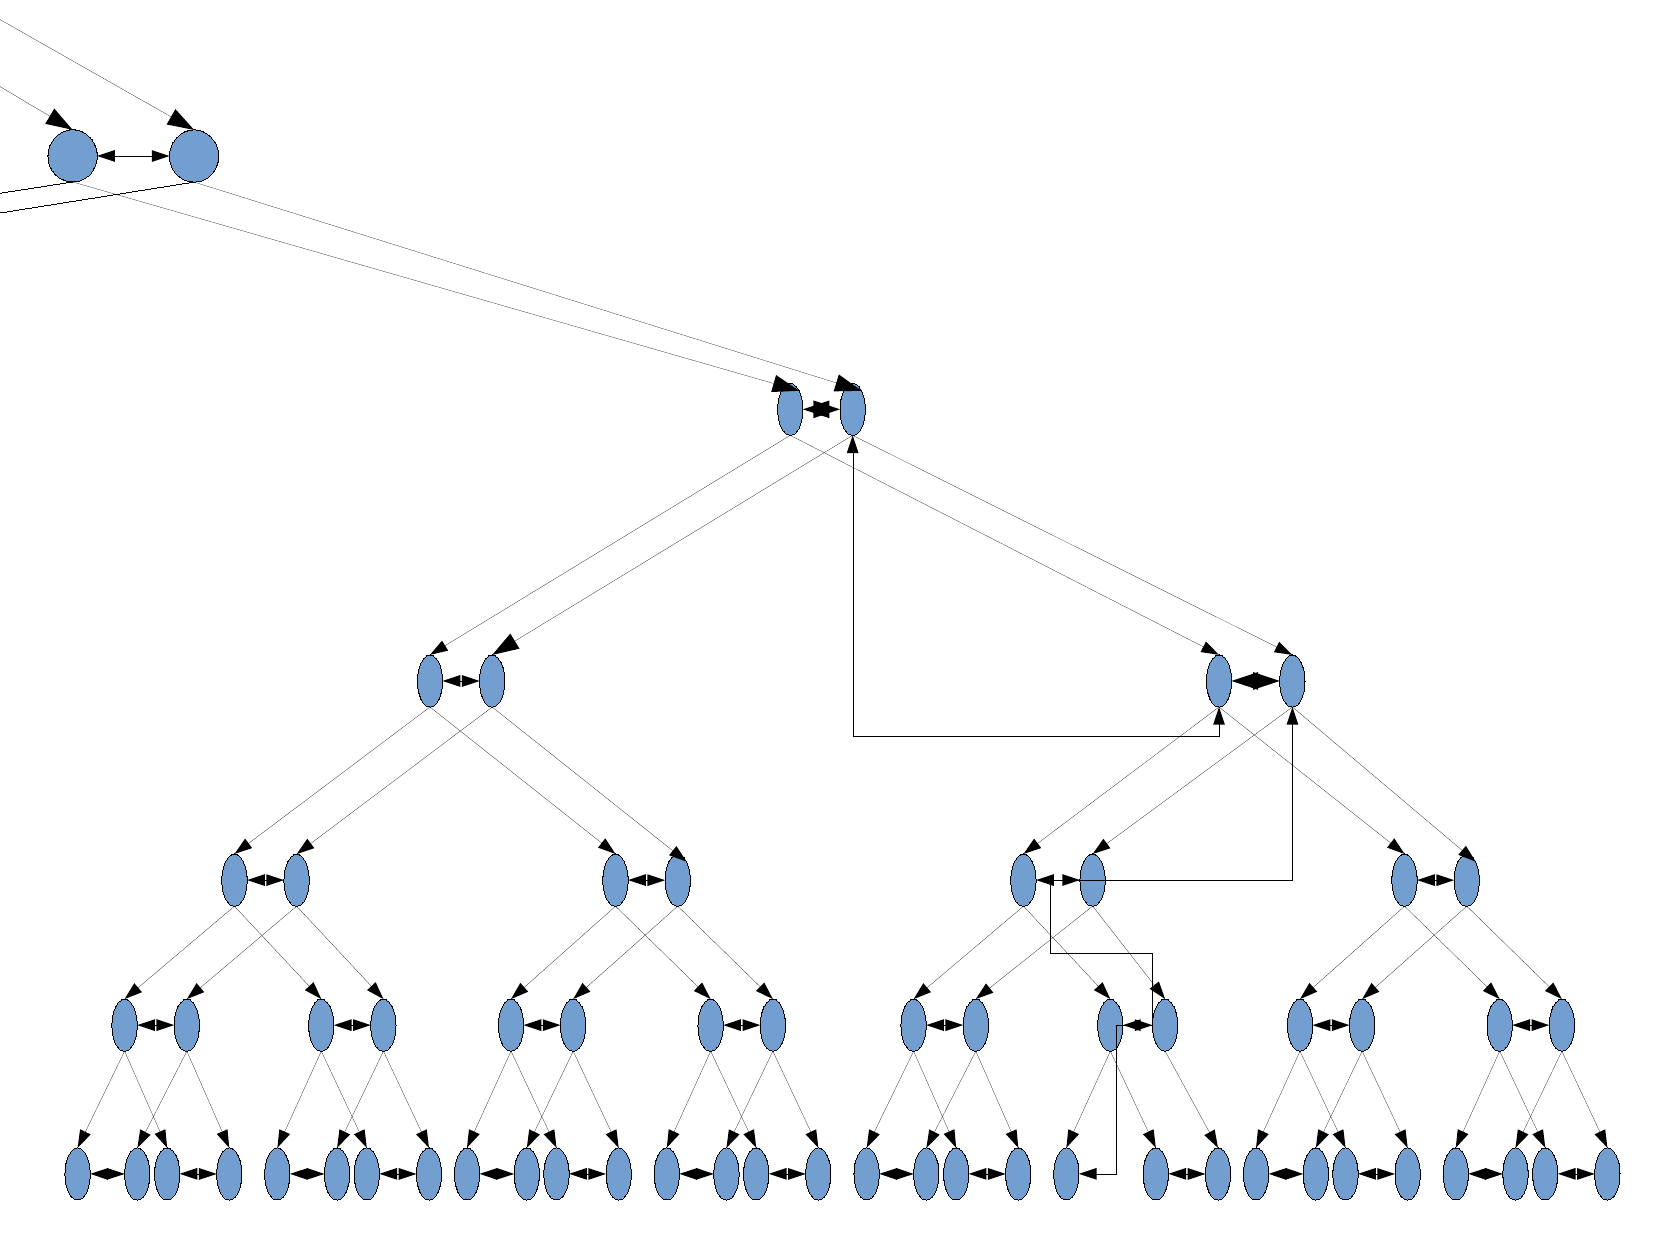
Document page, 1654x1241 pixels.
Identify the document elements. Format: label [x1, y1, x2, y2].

text_box [805, 1147, 831, 1201]
text_box [324, 1147, 350, 1201]
text_box [743, 1148, 769, 1200]
text_box [697, 999, 724, 1052]
text_box [1243, 1147, 1269, 1200]
text_box [1097, 999, 1123, 1052]
text_box [602, 854, 629, 906]
text_box [174, 999, 200, 1052]
text_box [1549, 999, 1575, 1051]
text_box [1303, 1148, 1329, 1201]
text_box [264, 1147, 290, 1200]
text_box [1005, 1148, 1031, 1201]
text_box [543, 1147, 570, 1200]
text_box [654, 1147, 680, 1200]
text_box [308, 999, 334, 1052]
text_box [913, 1147, 939, 1201]
text_box [963, 999, 989, 1052]
text_box [169, 129, 219, 182]
text_box [853, 383, 862, 390]
text_box [498, 999, 524, 1051]
text_box [900, 999, 927, 1052]
text_box [943, 1148, 969, 1200]
text_box [665, 857, 691, 906]
text_box [1532, 1148, 1558, 1200]
text_box [853, 1147, 880, 1200]
text_box [283, 854, 310, 906]
text_box [1332, 1147, 1359, 1200]
text_box [1287, 999, 1313, 1051]
text_box [1487, 999, 1513, 1052]
text_box [1594, 1147, 1621, 1201]
text_box [1079, 881, 1106, 906]
text_box [1391, 854, 1418, 906]
text_box [1206, 655, 1232, 707]
text_box [1010, 854, 1037, 906]
text_box [416, 1147, 442, 1201]
text_box [221, 854, 248, 906]
text_box [64, 1147, 91, 1200]
text_box [370, 999, 397, 1052]
text_box [1117, 1026, 1123, 1048]
text_box [1152, 999, 1178, 1052]
text_box [760, 999, 786, 1051]
text_box [606, 1147, 632, 1201]
text_box [417, 655, 443, 707]
text_box [713, 1147, 740, 1201]
text_box [514, 1148, 540, 1201]
text_box [1454, 857, 1480, 906]
text_box [1502, 1147, 1529, 1201]
text_box [216, 1147, 242, 1201]
text_box [111, 999, 138, 1052]
text_box [1205, 1148, 1231, 1201]
text_box [840, 391, 866, 435]
text_box [560, 999, 586, 1052]
text_box [154, 1148, 180, 1200]
text_box [479, 654, 505, 707]
text_box [1053, 1147, 1079, 1200]
text_box [47, 129, 98, 182]
text_box [790, 383, 799, 390]
text_box [1143, 1147, 1169, 1200]
text_box [354, 1147, 380, 1200]
text_box [1079, 854, 1106, 880]
text_box [1395, 1147, 1421, 1201]
text_box [454, 1147, 480, 1200]
text_box [1443, 1148, 1469, 1200]
text_box [777, 391, 803, 435]
text_box [1279, 655, 1306, 707]
text_box [124, 1147, 150, 1201]
text_box [1349, 999, 1375, 1052]
